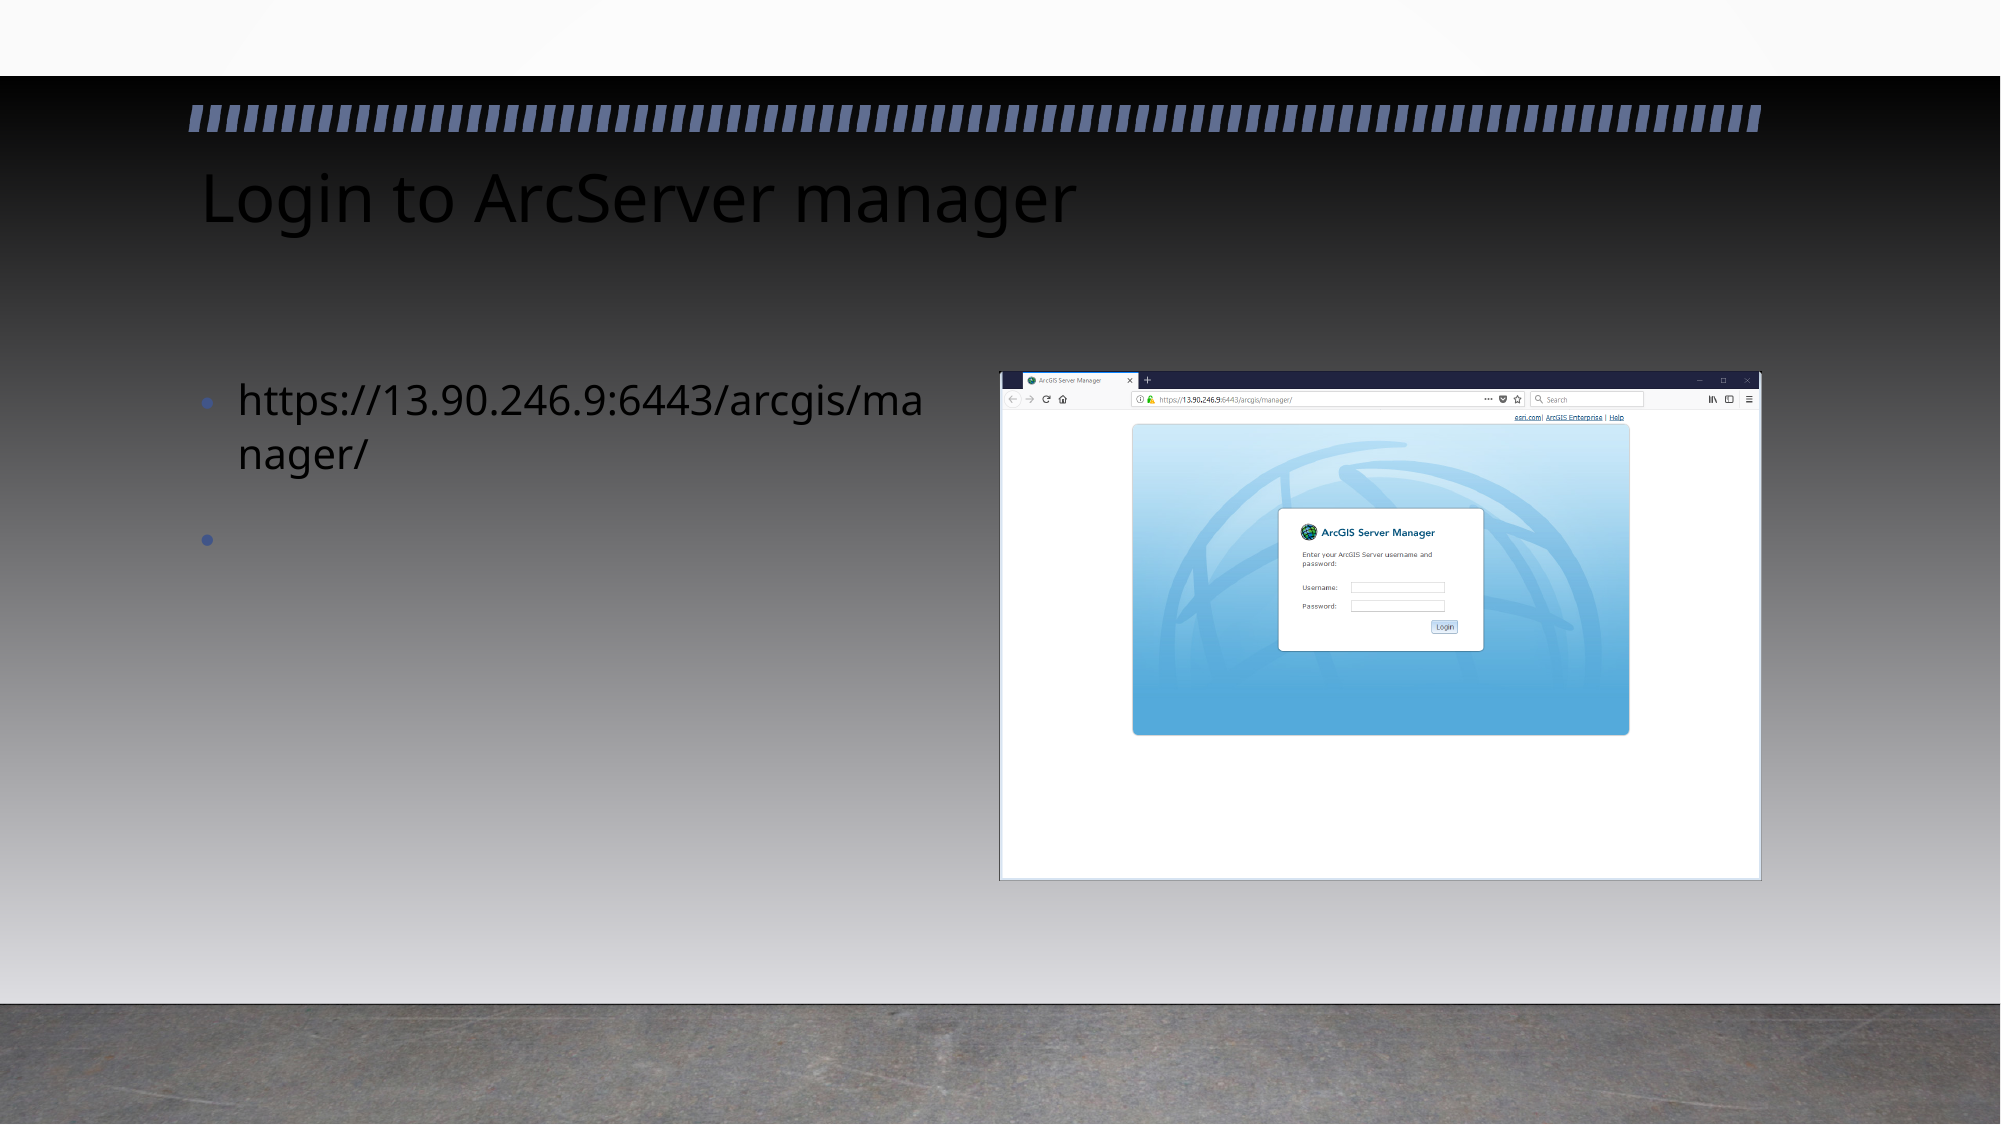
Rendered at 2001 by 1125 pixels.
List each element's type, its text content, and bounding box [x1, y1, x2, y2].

title Login to ArcServer manager [185, 157, 1762, 331]
picture [999, 371, 1762, 881]
list https://13.90.246.9:6443/arcgis/manager/ [185, 355, 948, 896]
